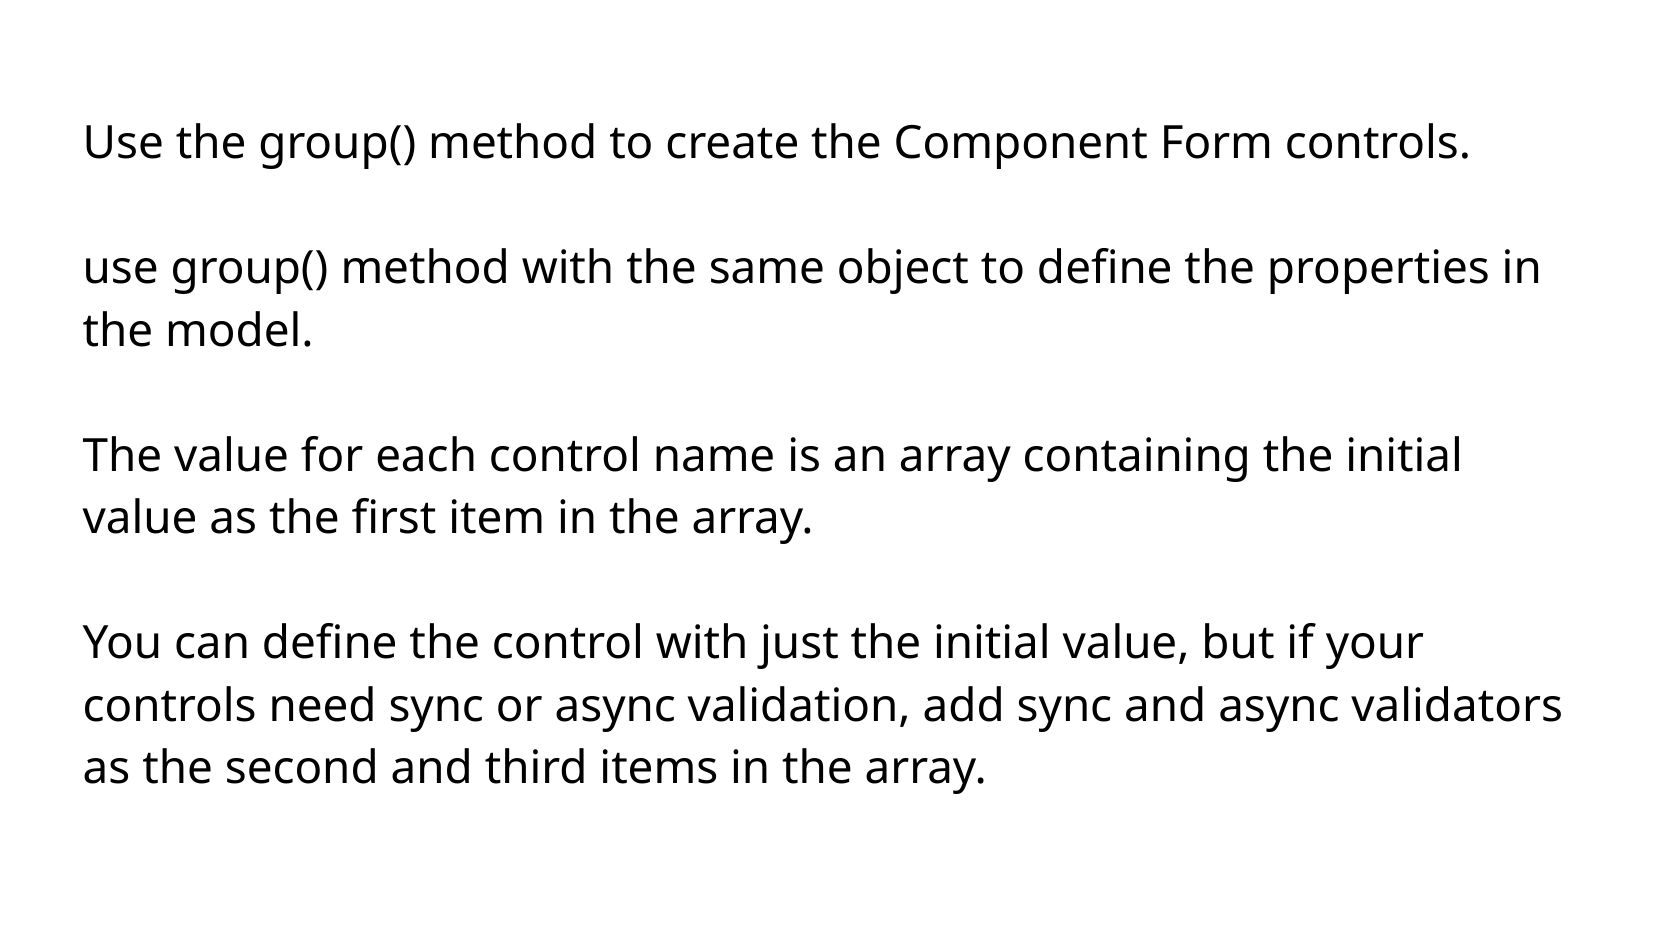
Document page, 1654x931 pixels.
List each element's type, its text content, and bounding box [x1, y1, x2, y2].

subtitle Use the group() method to create the Component Form controls. use group() method with the same object to define the properties in the model. The value for each control name is an array containing the initial value as the first item in the array. You can define the control with just the initial value, but if your controls need sync or async validation, add sync and async validators as the second and third items in the array. [82, 210, 1571, 765]
